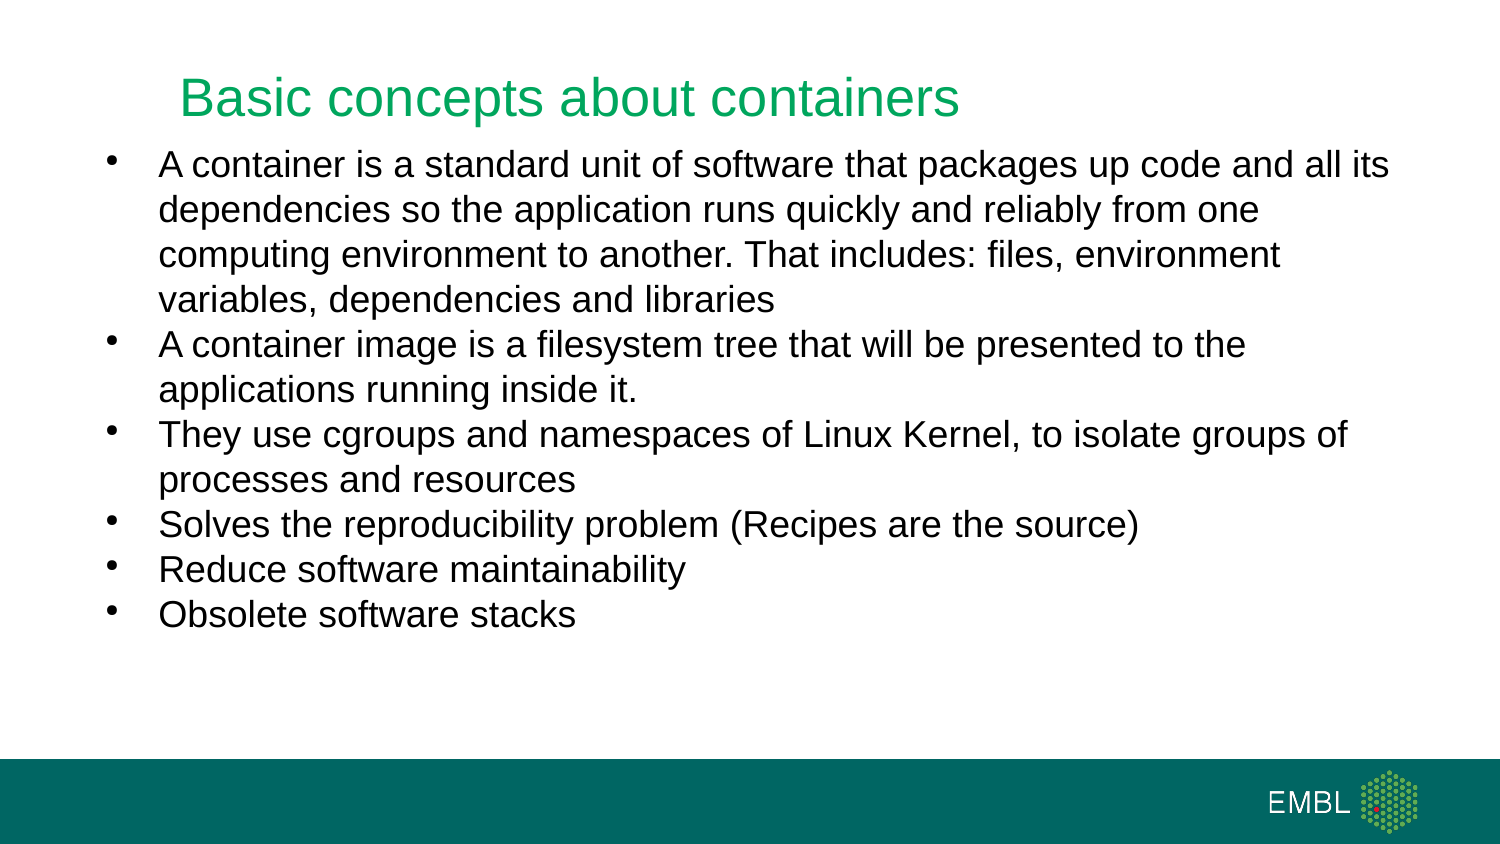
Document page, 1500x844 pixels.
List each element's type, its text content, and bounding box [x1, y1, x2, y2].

text_box Basic concepts about containers [165, 60, 978, 136]
text_box A container is a standard unit of software that packages up code and all its dependencies so the application runs quickly and reliably from one computing environment to another. That includes: files, environment variables, dependencies and libraries A container image is a filesystem tree that will be presented to the applications running inside it. They use cgroups and namespaces of Linux Kernel, to isolate groups of processes and resources Solves the reproducibility problem (Recipes are the source) Reduce software maintainability Obsolete software stacks [87, 139, 1425, 675]
